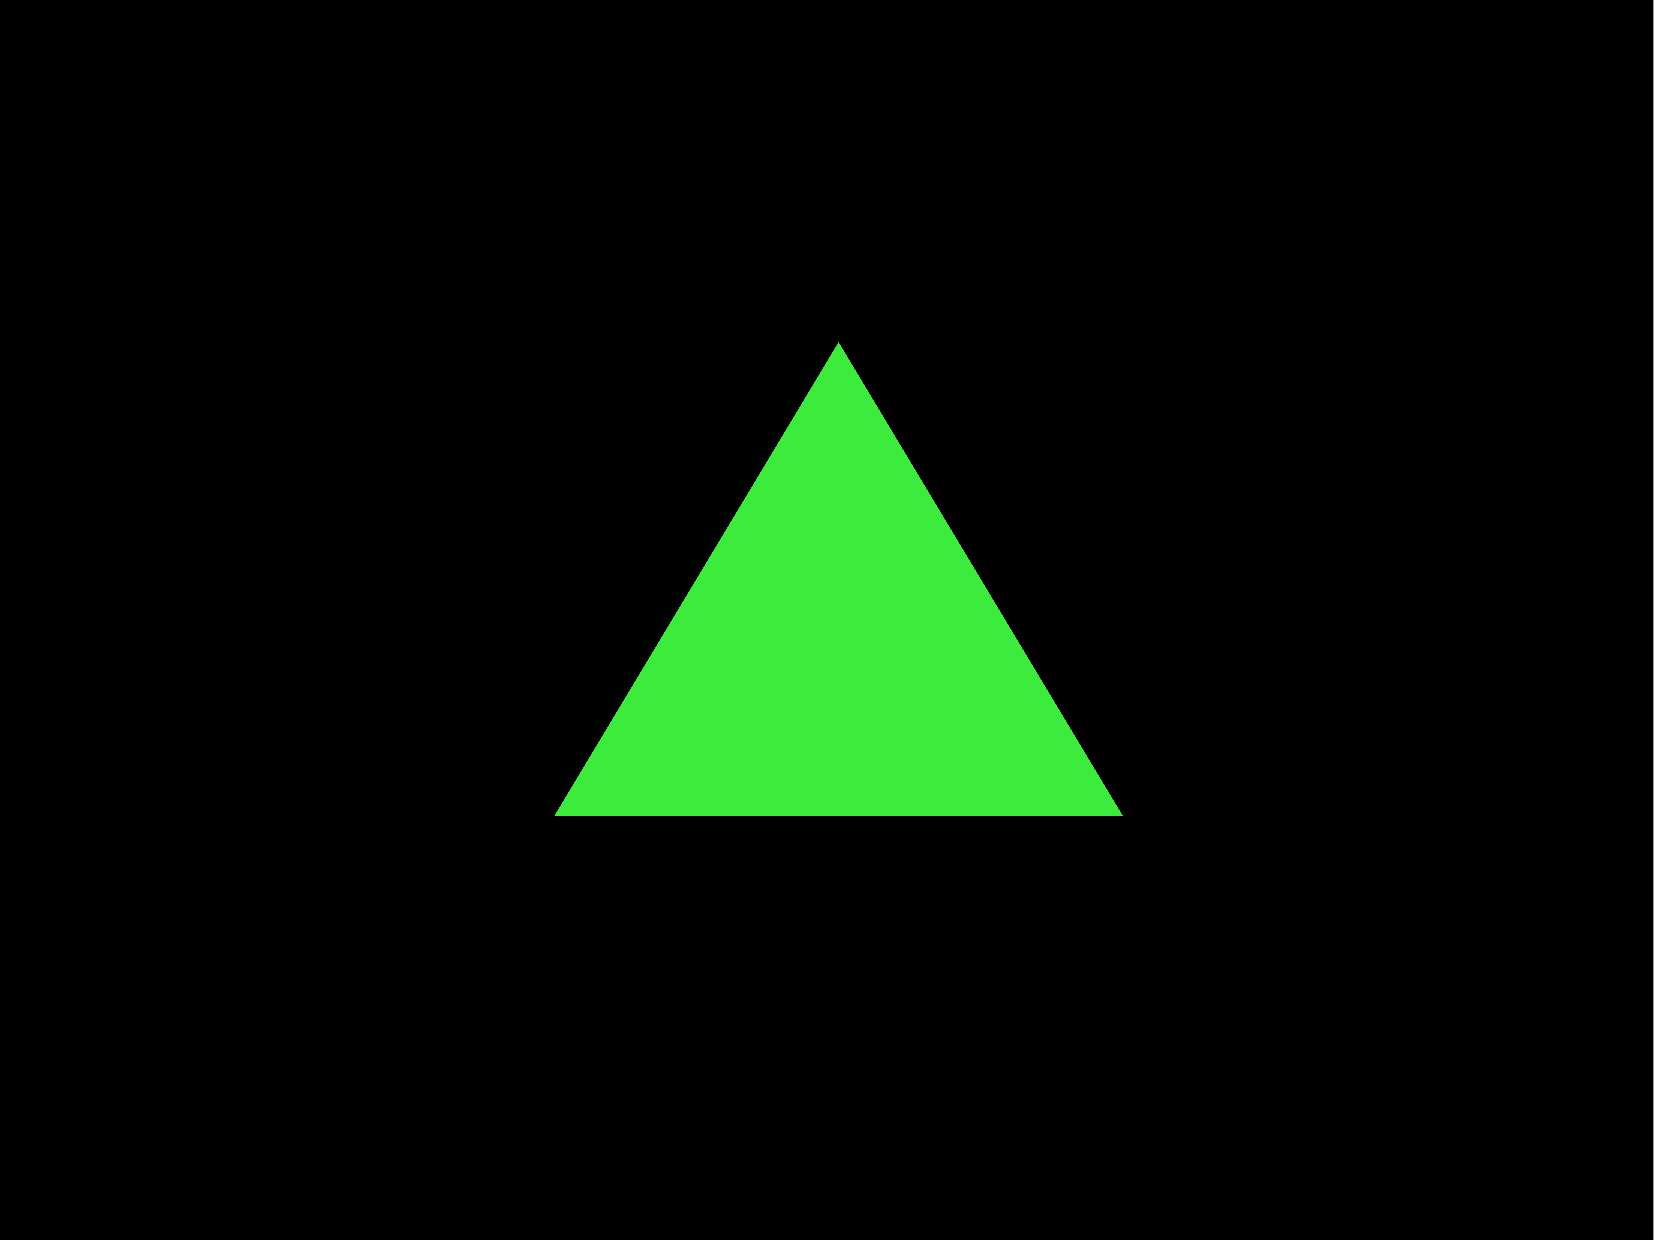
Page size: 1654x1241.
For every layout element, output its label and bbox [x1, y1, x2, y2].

text_box [555, 342, 1123, 816]
